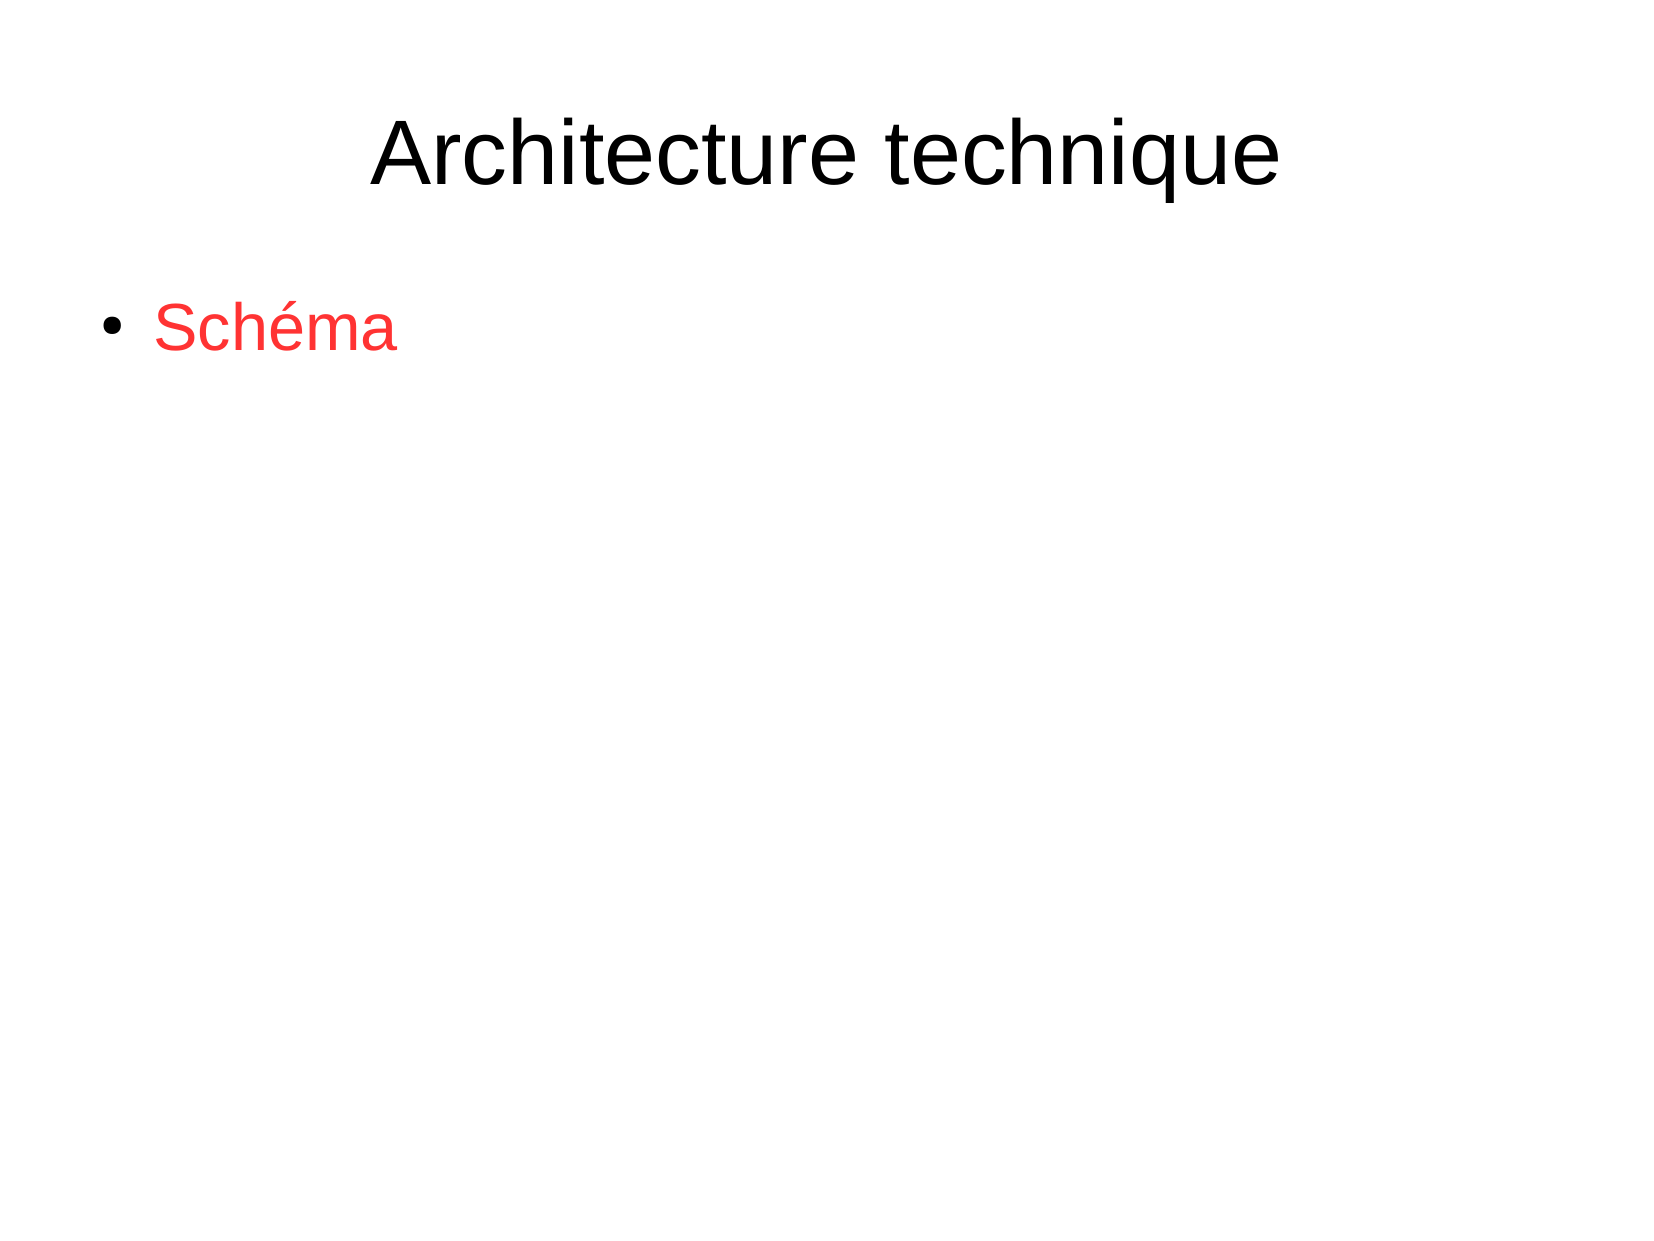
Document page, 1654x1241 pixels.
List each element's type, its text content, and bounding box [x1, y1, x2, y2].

title Architecture technique [82, 49, 1571, 257]
list Schéma [82, 290, 1571, 1010]
